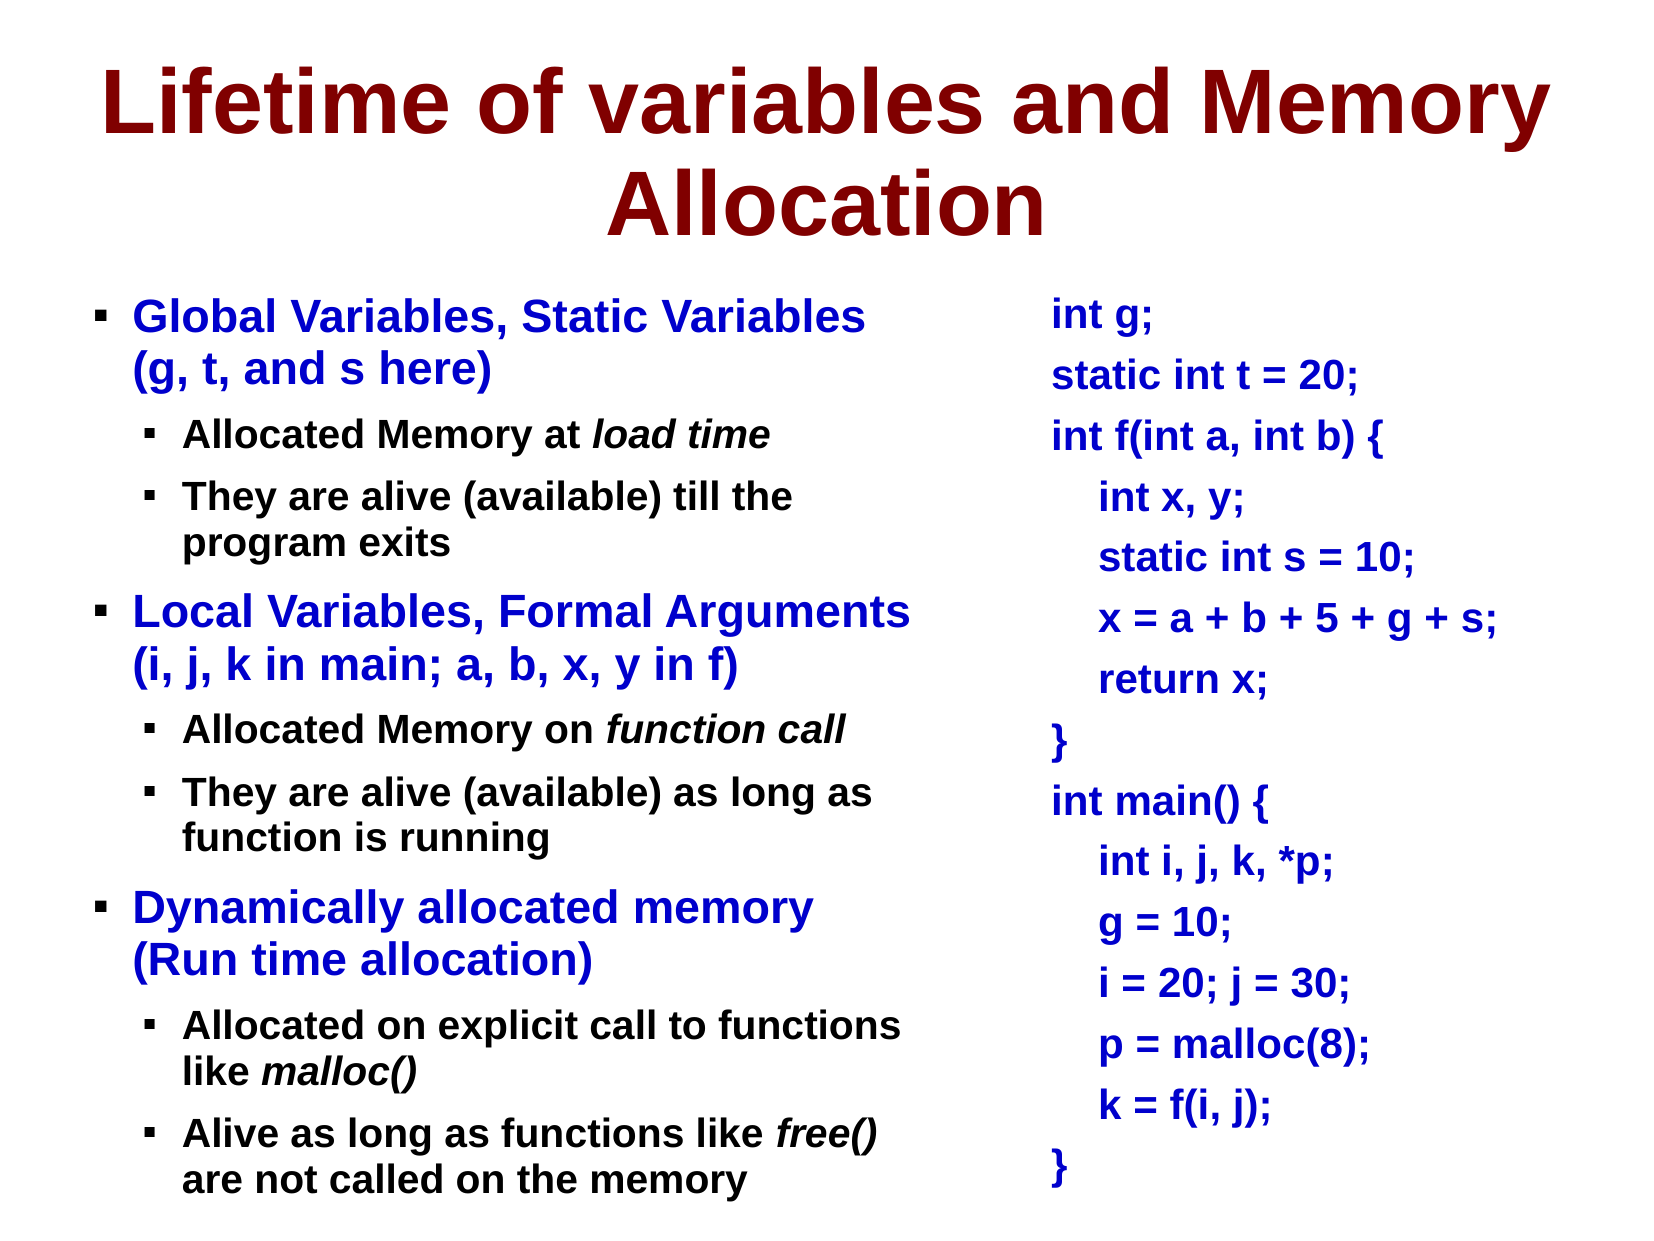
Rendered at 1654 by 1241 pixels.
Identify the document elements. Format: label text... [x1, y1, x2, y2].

title Lifetime of variables and Memory Allocation [82, 49, 1571, 257]
list int g; static int t = 20; int f(int a, int b) { int x, y; static int s = 10; x = a + b + 5 + g + s; return x; } int main() { int i, j, k, *p; g = 10; i = 20; j = 30; p = malloc(8); k = f(i, j); } [1051, 290, 1642, 1193]
list Global Variables, Static Variables (g, t, and s here) Allocated Memory at load time They are alive (available) till the program exits Local Variables, Formal Arguments (i, j, k in main; a, b, x, y in f) Allocated Memory on function call They are alive (available) as long as function is running Dynamically allocated memory (Run time allocation) Allocated on explicit call to functions like malloc() Alive as long as functions like free() are not called on the memory [82, 290, 922, 1205]
